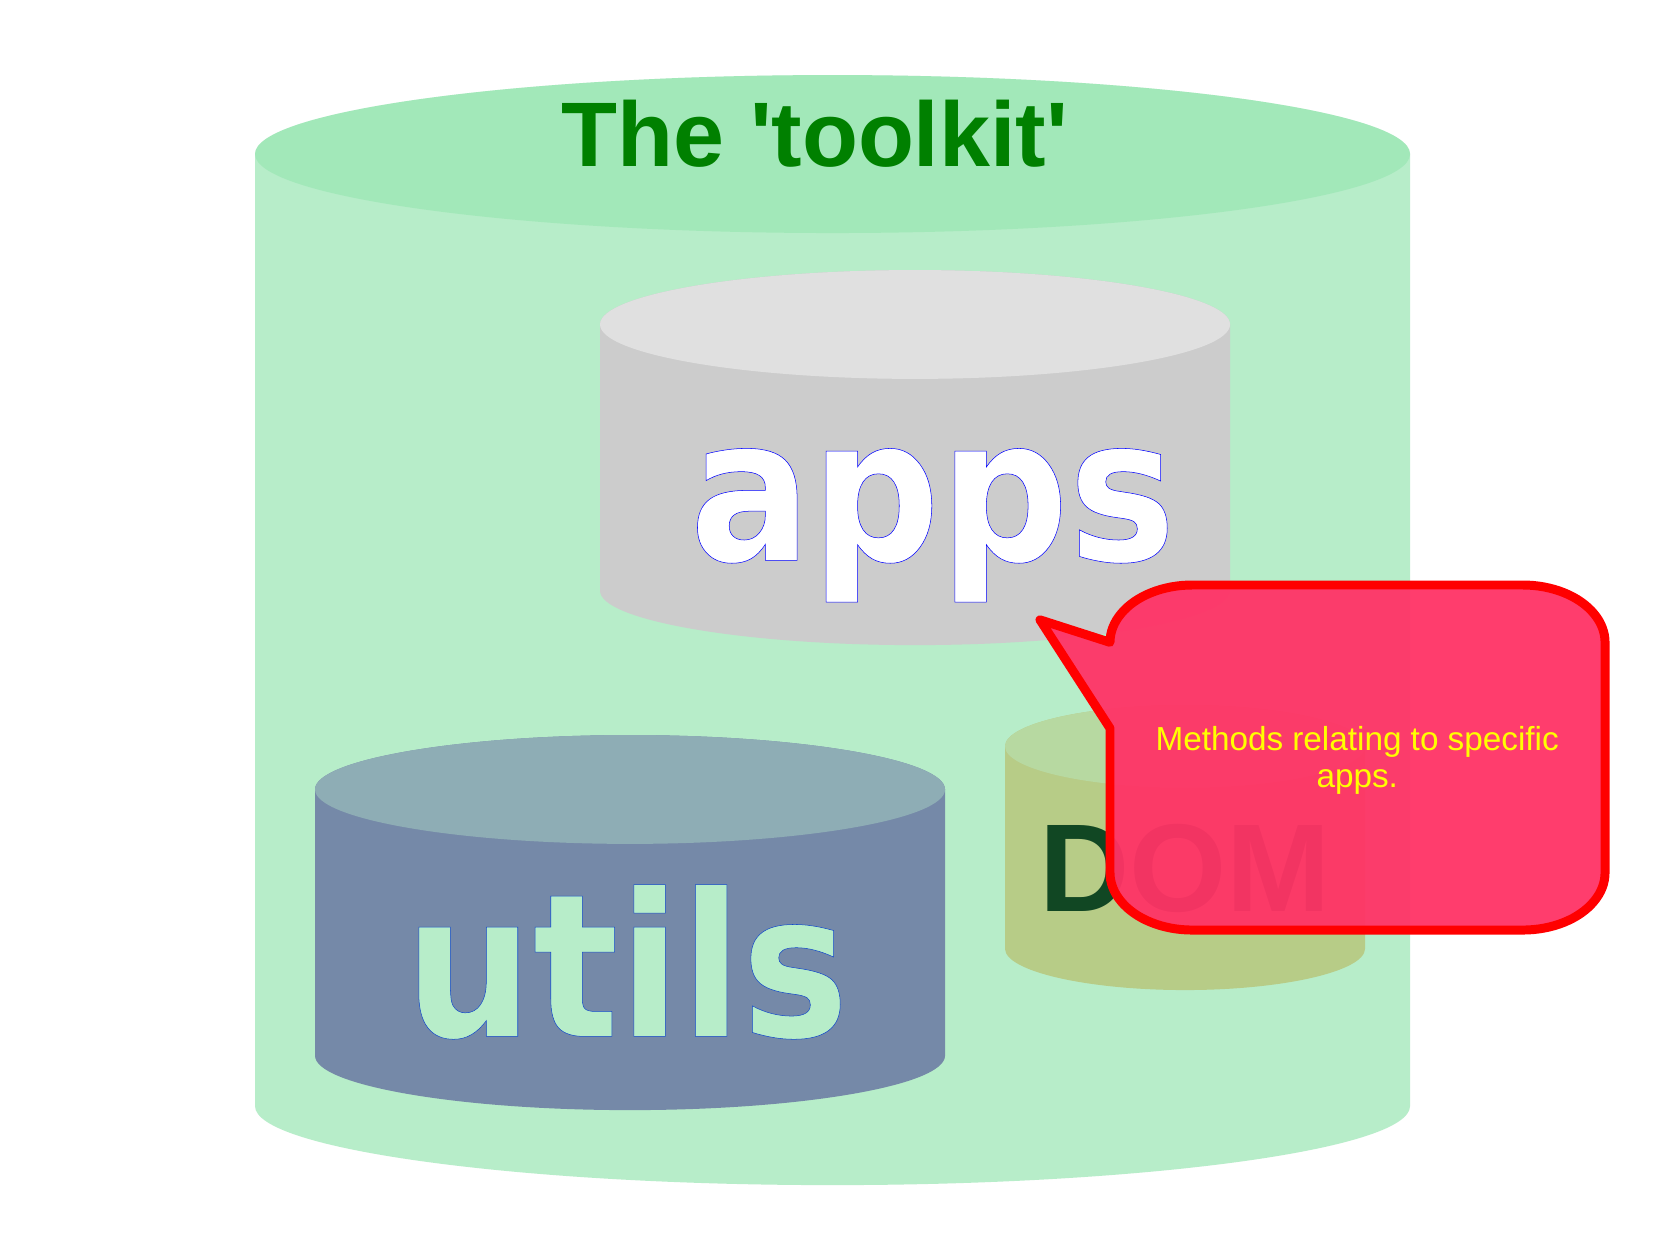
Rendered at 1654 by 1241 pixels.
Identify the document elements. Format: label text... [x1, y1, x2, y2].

text_box Methods relating to specific apps. [1039, 585, 1606, 931]
text_box apps [675, 367, 1191, 616]
text_box [255, 155, 1411, 1186]
title The 'toolkit' [465, 58, 1166, 211]
